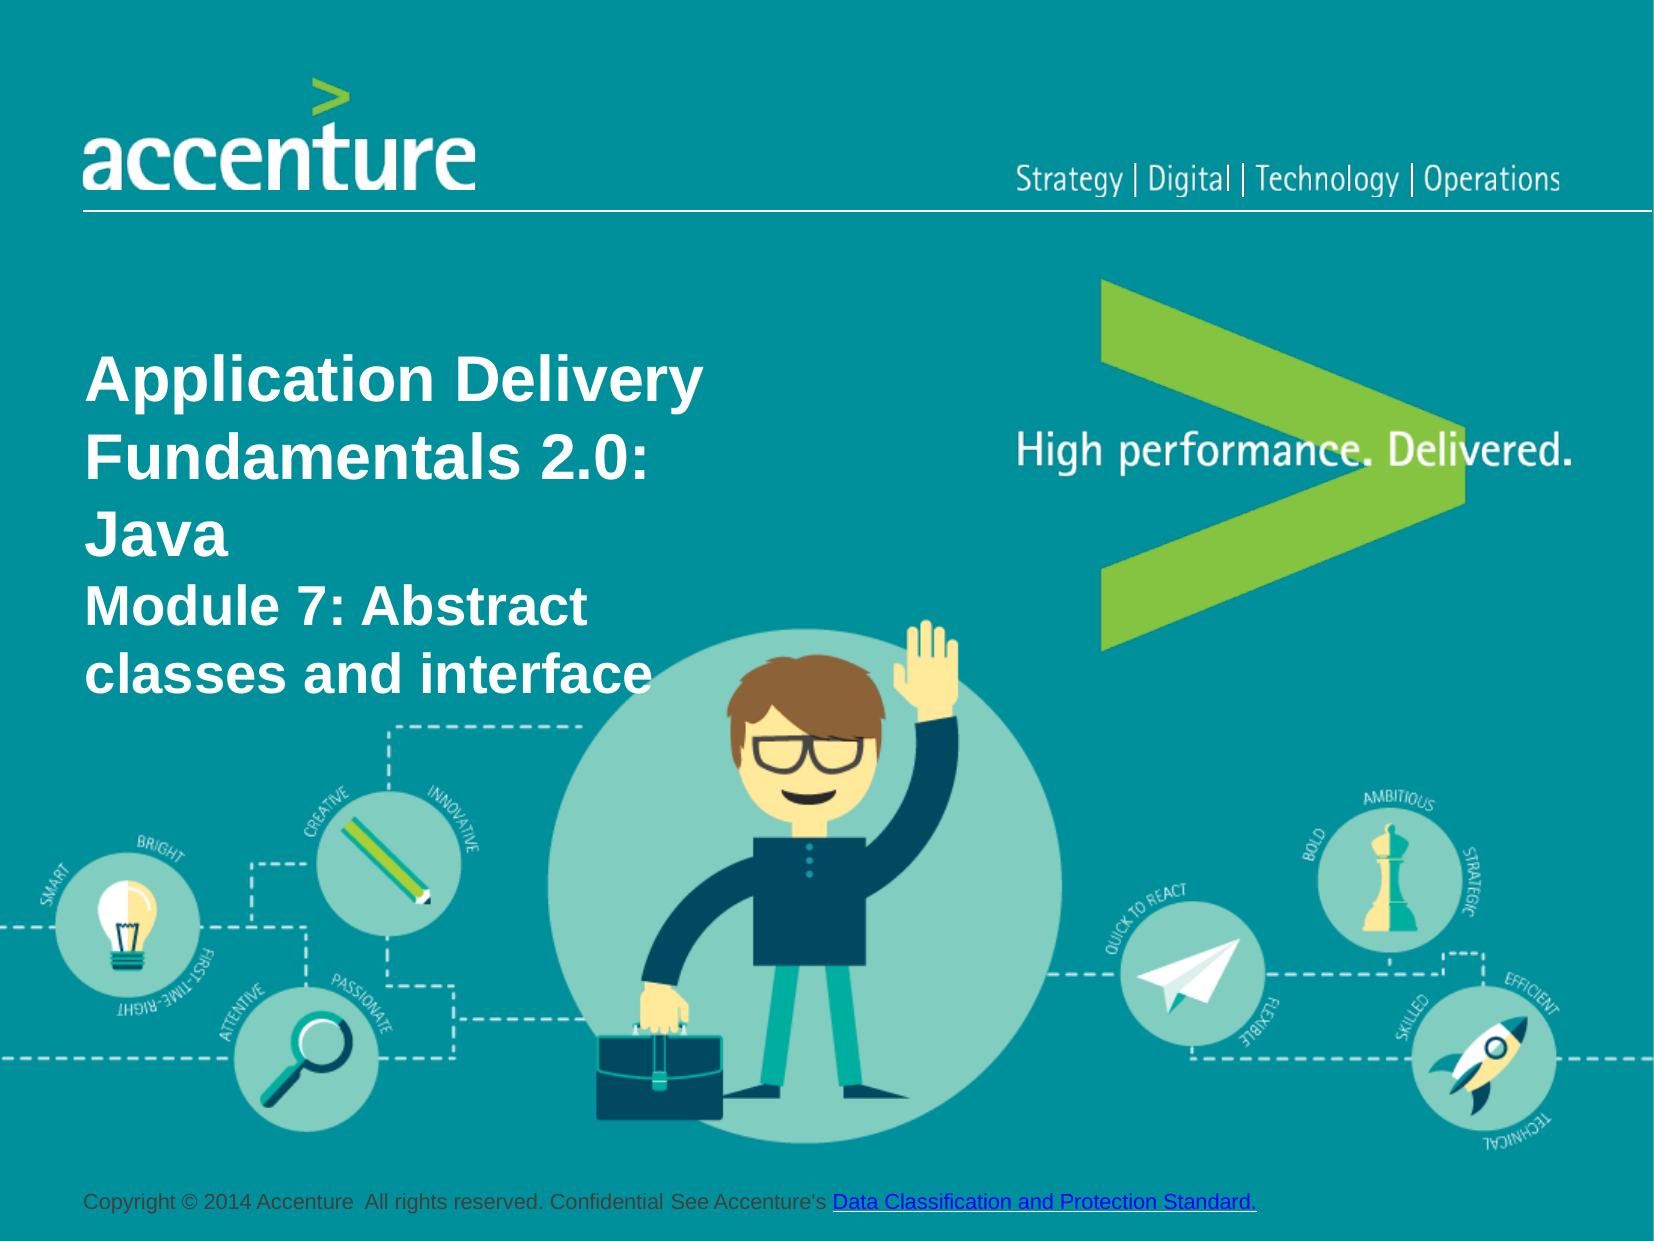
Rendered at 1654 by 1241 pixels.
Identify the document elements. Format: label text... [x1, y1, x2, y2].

text_box Application Delivery Fundamentals 2.0: Java Module 7: Abstract classes and interface [84, 329, 747, 434]
picture [0, 0, 1654, 1241]
